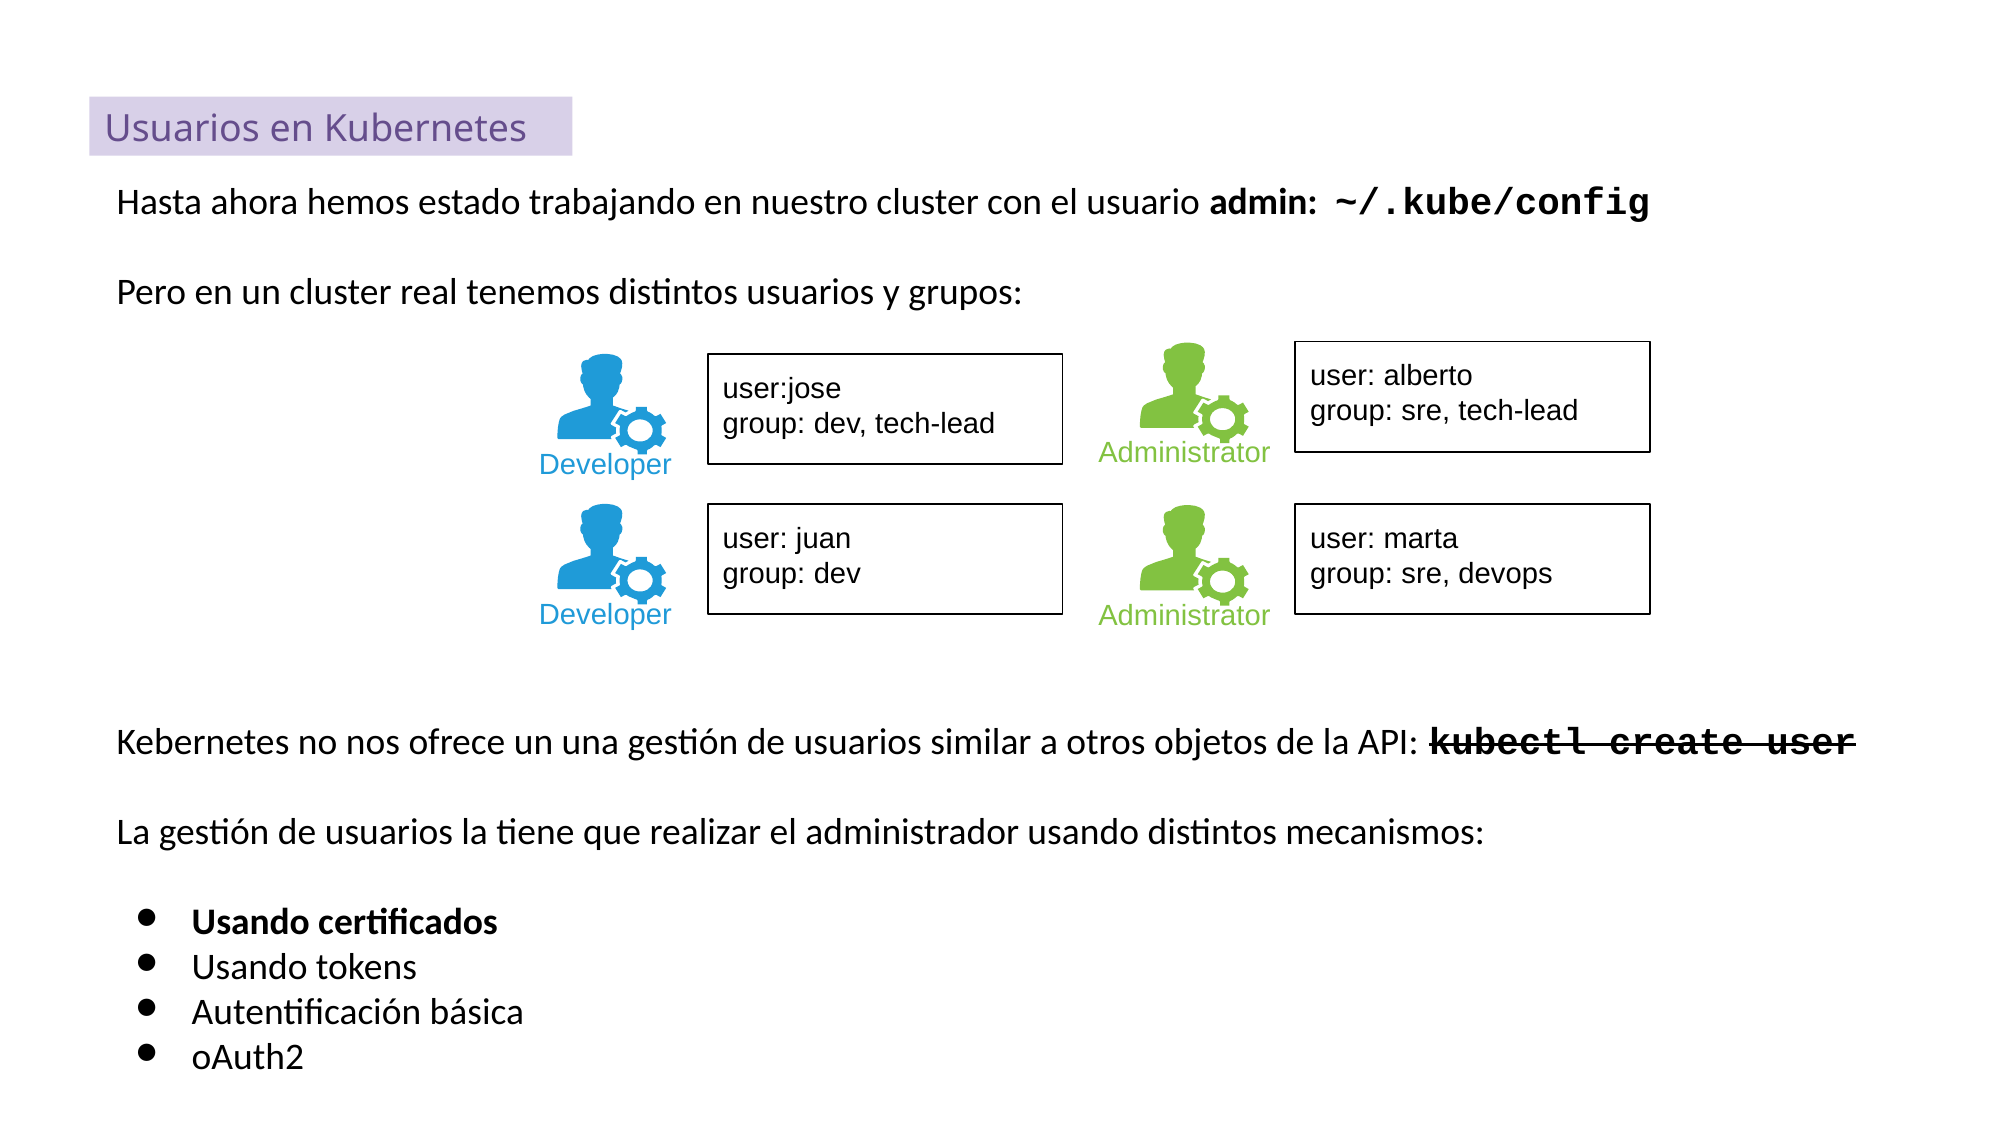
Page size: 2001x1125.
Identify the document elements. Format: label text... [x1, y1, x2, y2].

text_box [1140, 505, 1212, 581]
text_box [615, 556, 667, 580]
text_box Administrator [1066, 581, 1297, 642]
text_box [1197, 557, 1249, 581]
text_box [615, 406, 667, 430]
text_box Developer [520, 580, 691, 640]
text_box [557, 503, 629, 580]
text_box user: juan group: dev [707, 503, 1063, 615]
text_box user: alberto group: sre, tech-lead [1295, 341, 1651, 452]
text_box [1197, 395, 1249, 418]
text_box Developer [520, 430, 691, 490]
text_box [557, 353, 629, 430]
text_box user: marta group: sre, devops [1295, 503, 1651, 615]
text_box user:jose group: dev, tech-lead [707, 353, 1063, 465]
text_box Administrator [1066, 418, 1297, 479]
text_box [1140, 342, 1212, 418]
text_box Usuarios en Kubernetes [89, 96, 573, 156]
text_box Hasta ahora hemos estado trabajando en nuestro cluster con el usuario admin: ~/.kube/config Pero en un cluster real tenemos distintos usuarios y grupos: Kebernetes no nos ofrece un una gestión de usuarios similar a otros objetos de la API: kubectl create user La gestión de usuarios la tiene que realizar el administrador usando distintos mecanismos: Usando certificados Usando tokens Autentificación básica oAuth2 [101, 169, 1977, 382]
